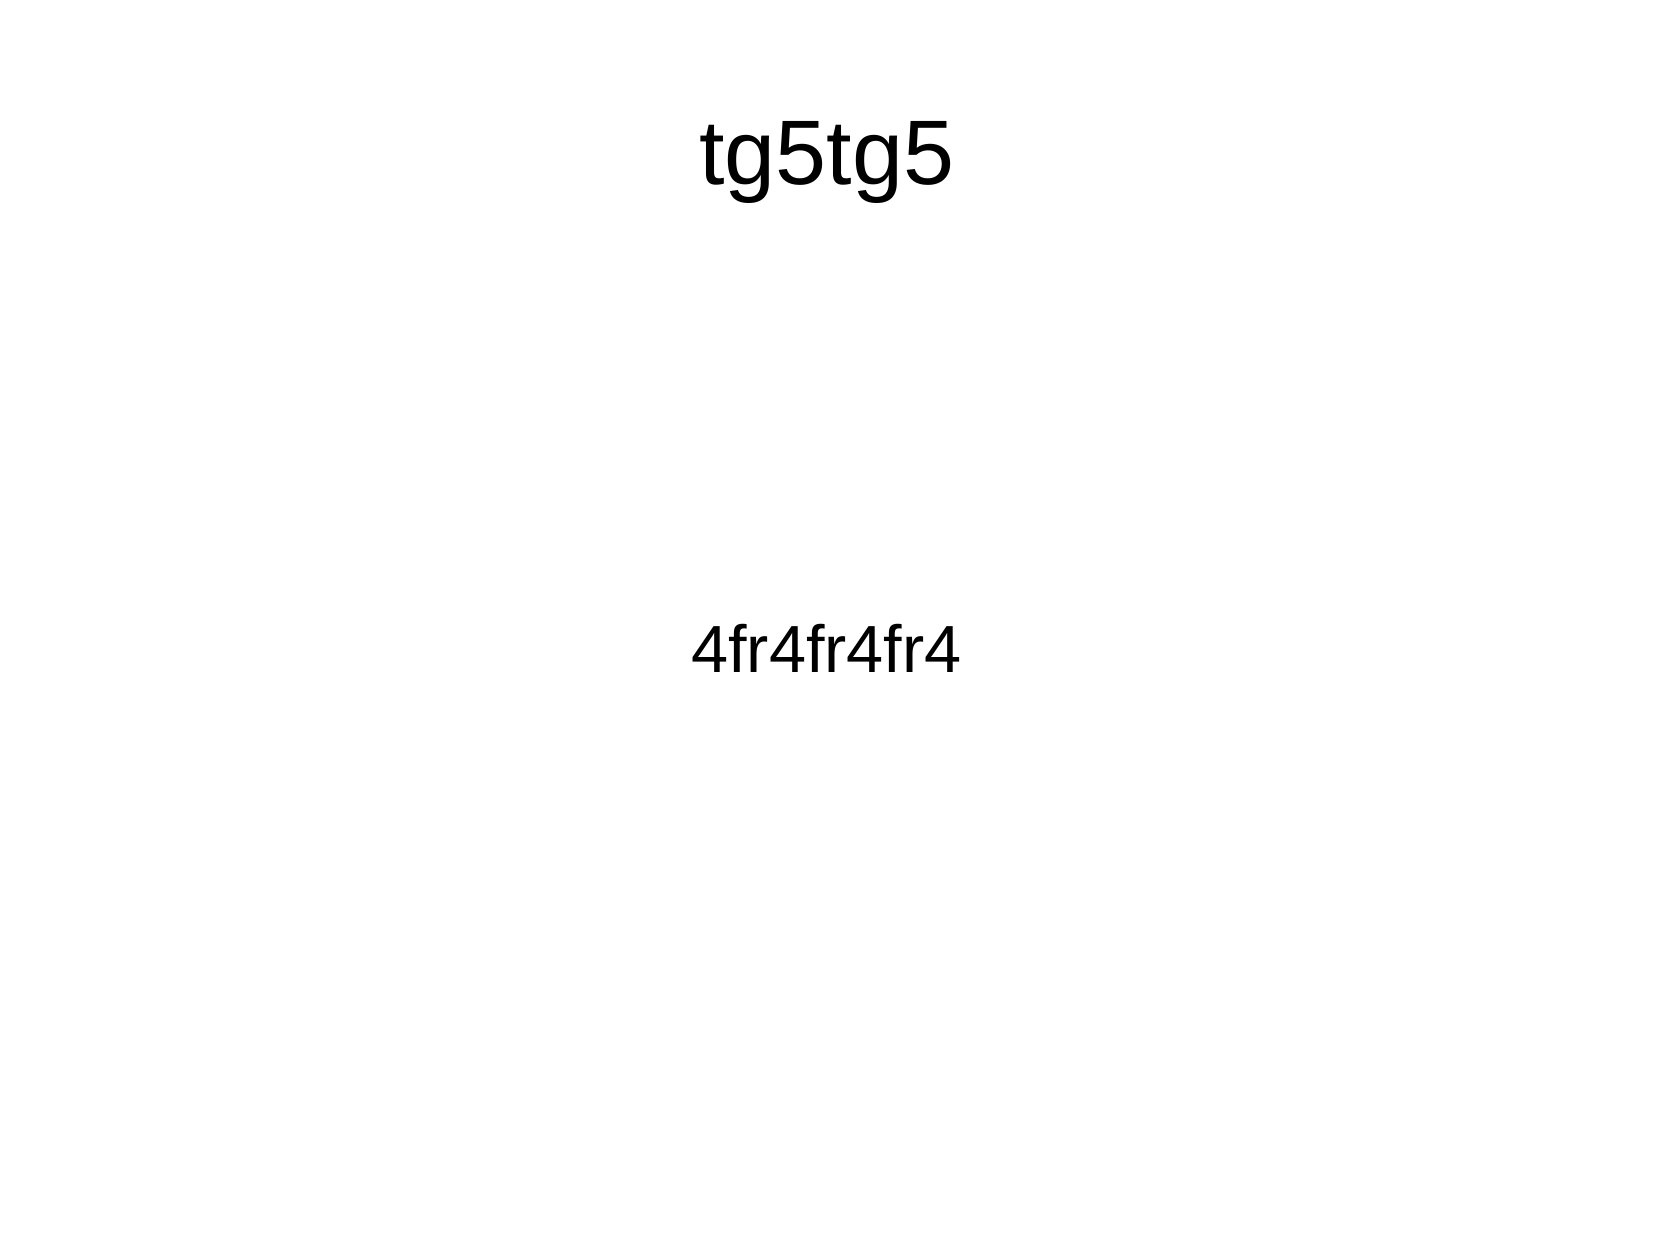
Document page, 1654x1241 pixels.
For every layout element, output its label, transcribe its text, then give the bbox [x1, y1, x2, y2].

title tg5tg5 [82, 49, 1571, 257]
subtitle 4fr4fr4fr4 [82, 290, 1571, 1010]
